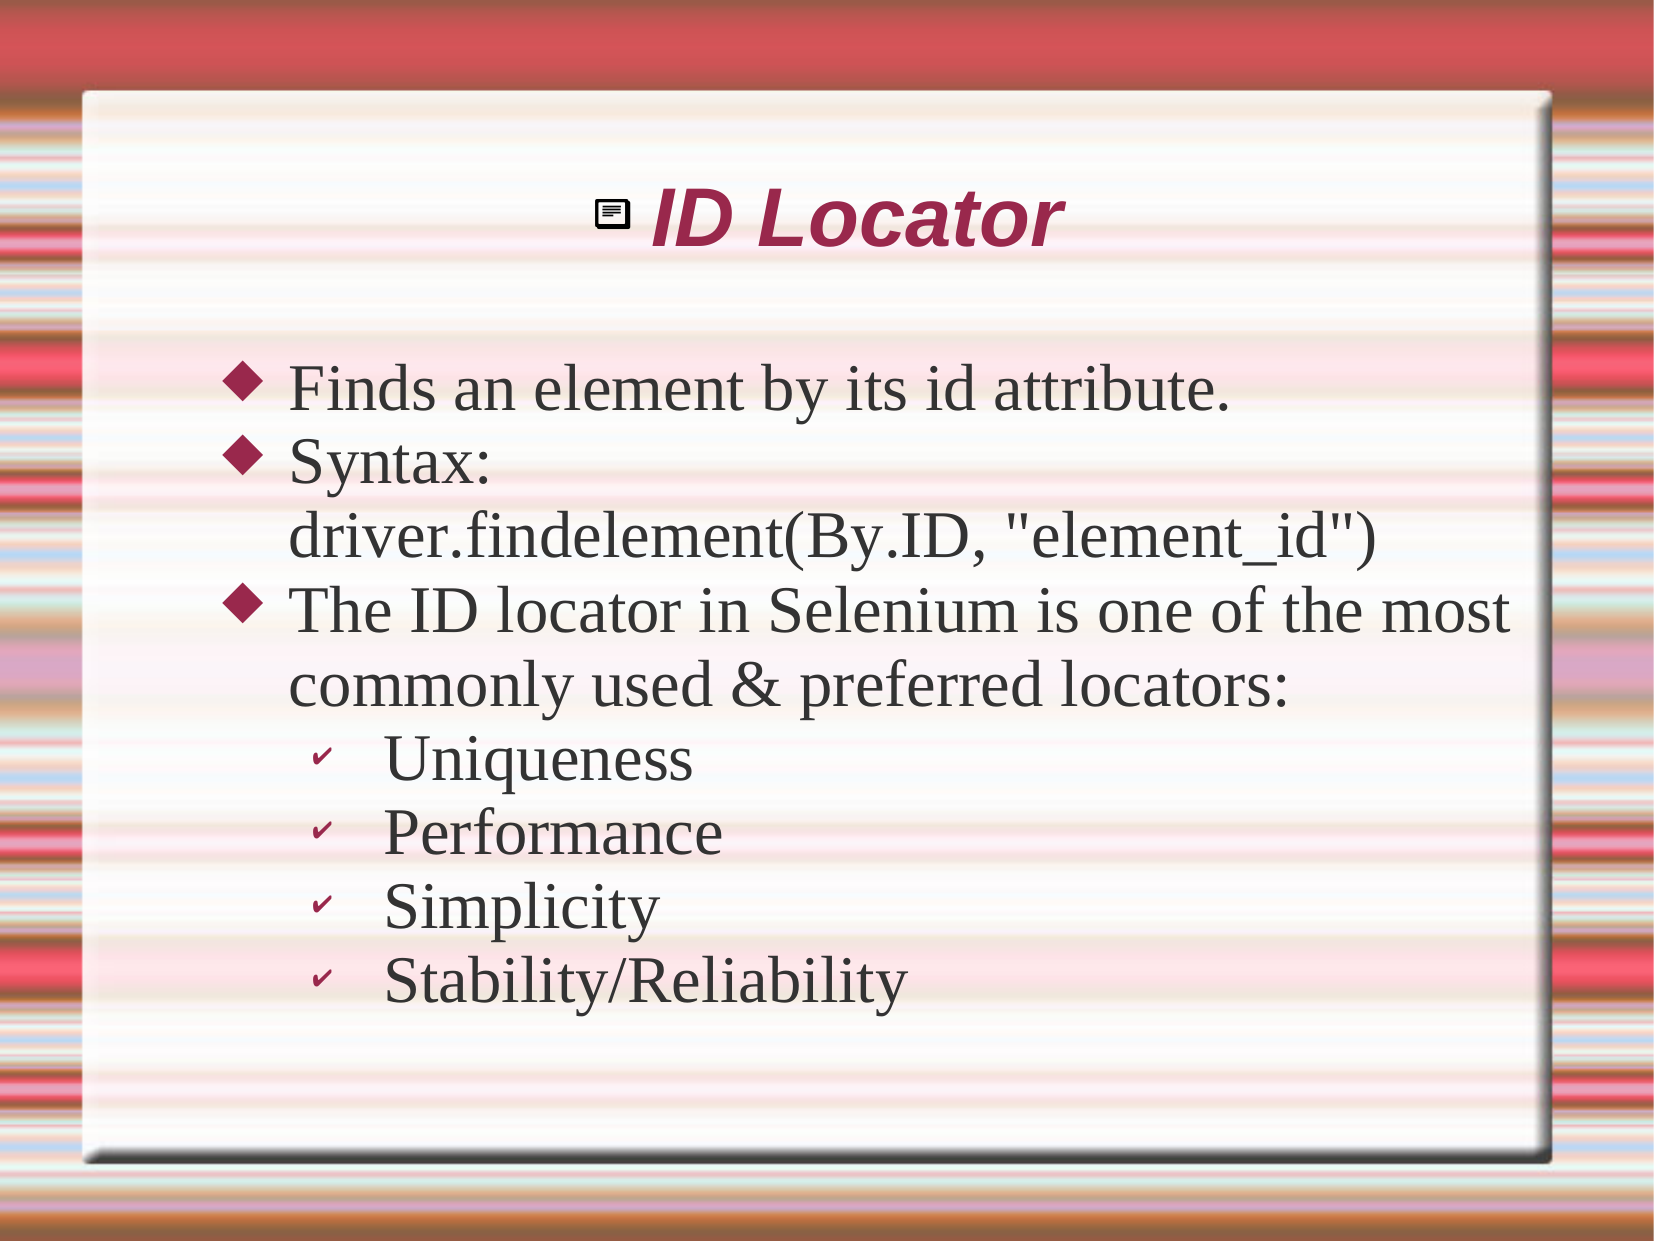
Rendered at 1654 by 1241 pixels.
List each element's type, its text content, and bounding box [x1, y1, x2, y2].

list Finds an element by its id attribute. Syntax: driver.findelement(By.ID, "element_id") The ID locator in Selenium is one of the most commonly used & preferred locators: Uniqueness Performance Simplicity Stability/Reliability [135, 350, 1517, 1132]
title ID Locator [121, 114, 1534, 322]
picture [0, 0, 1654, 1241]
